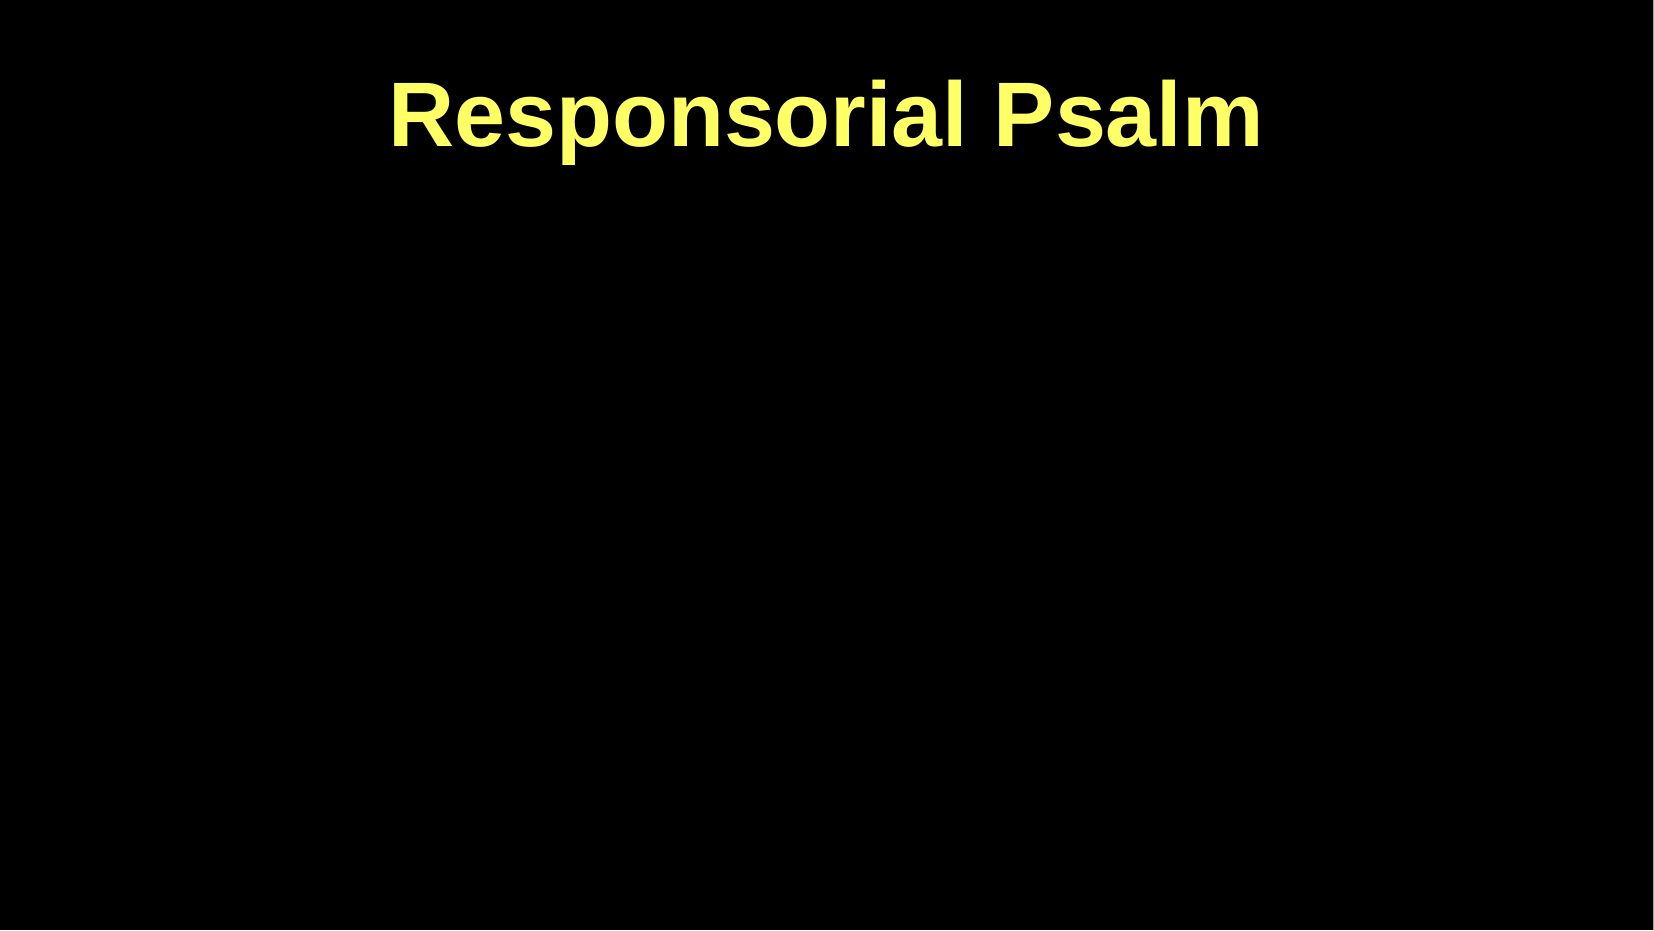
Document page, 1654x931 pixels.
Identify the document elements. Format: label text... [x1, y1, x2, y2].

title Responsorial Psalm [82, 37, 1571, 193]
